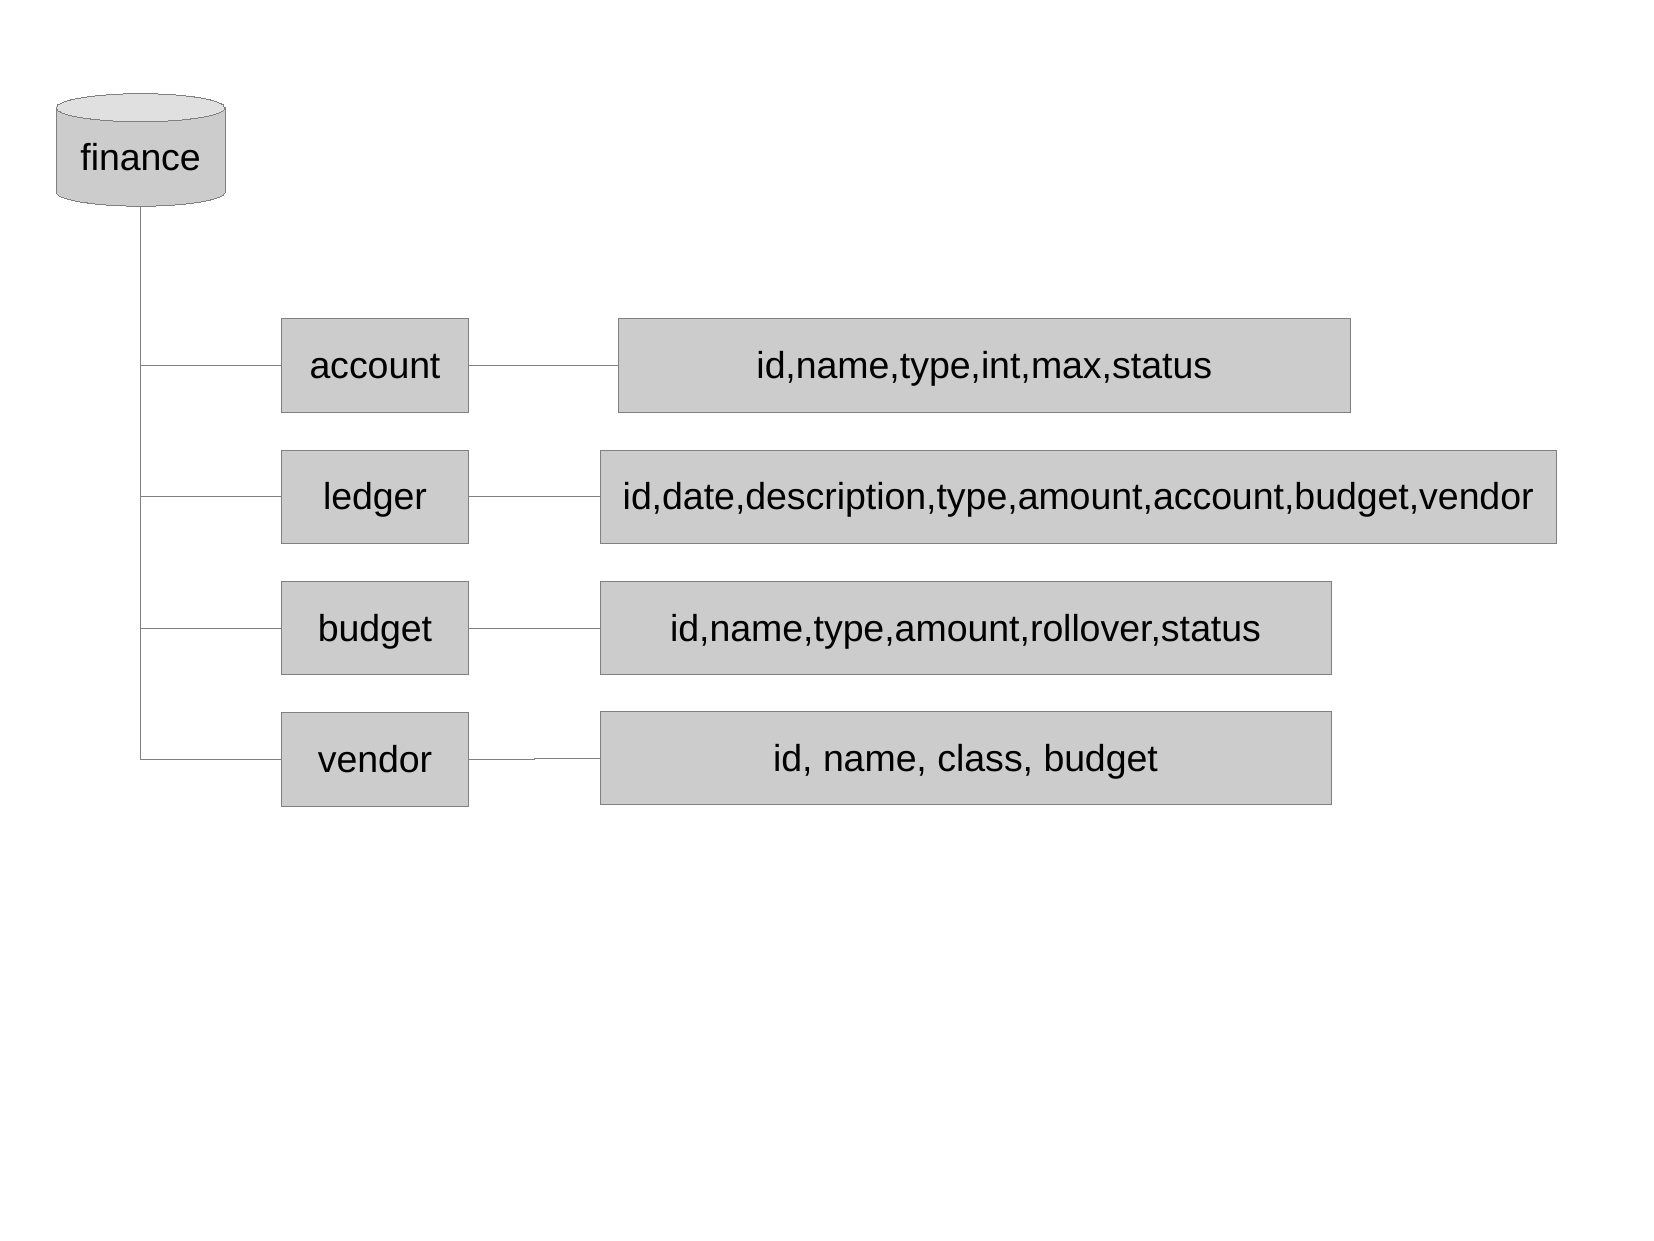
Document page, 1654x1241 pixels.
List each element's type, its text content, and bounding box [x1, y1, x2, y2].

text_box ledger [281, 450, 469, 544]
text_box vendor [281, 712, 469, 807]
text_box id,name,type,int,max,status [618, 318, 1351, 413]
text_box id,date,description,type,amount,account,budget,vendor [600, 450, 1557, 544]
text_box account [281, 318, 469, 413]
text_box id, name, class, budget [600, 711, 1332, 805]
text_box finance [56, 108, 226, 207]
text_box id,name,type,amount,rollover,status [600, 581, 1332, 675]
text_box budget [281, 581, 469, 675]
